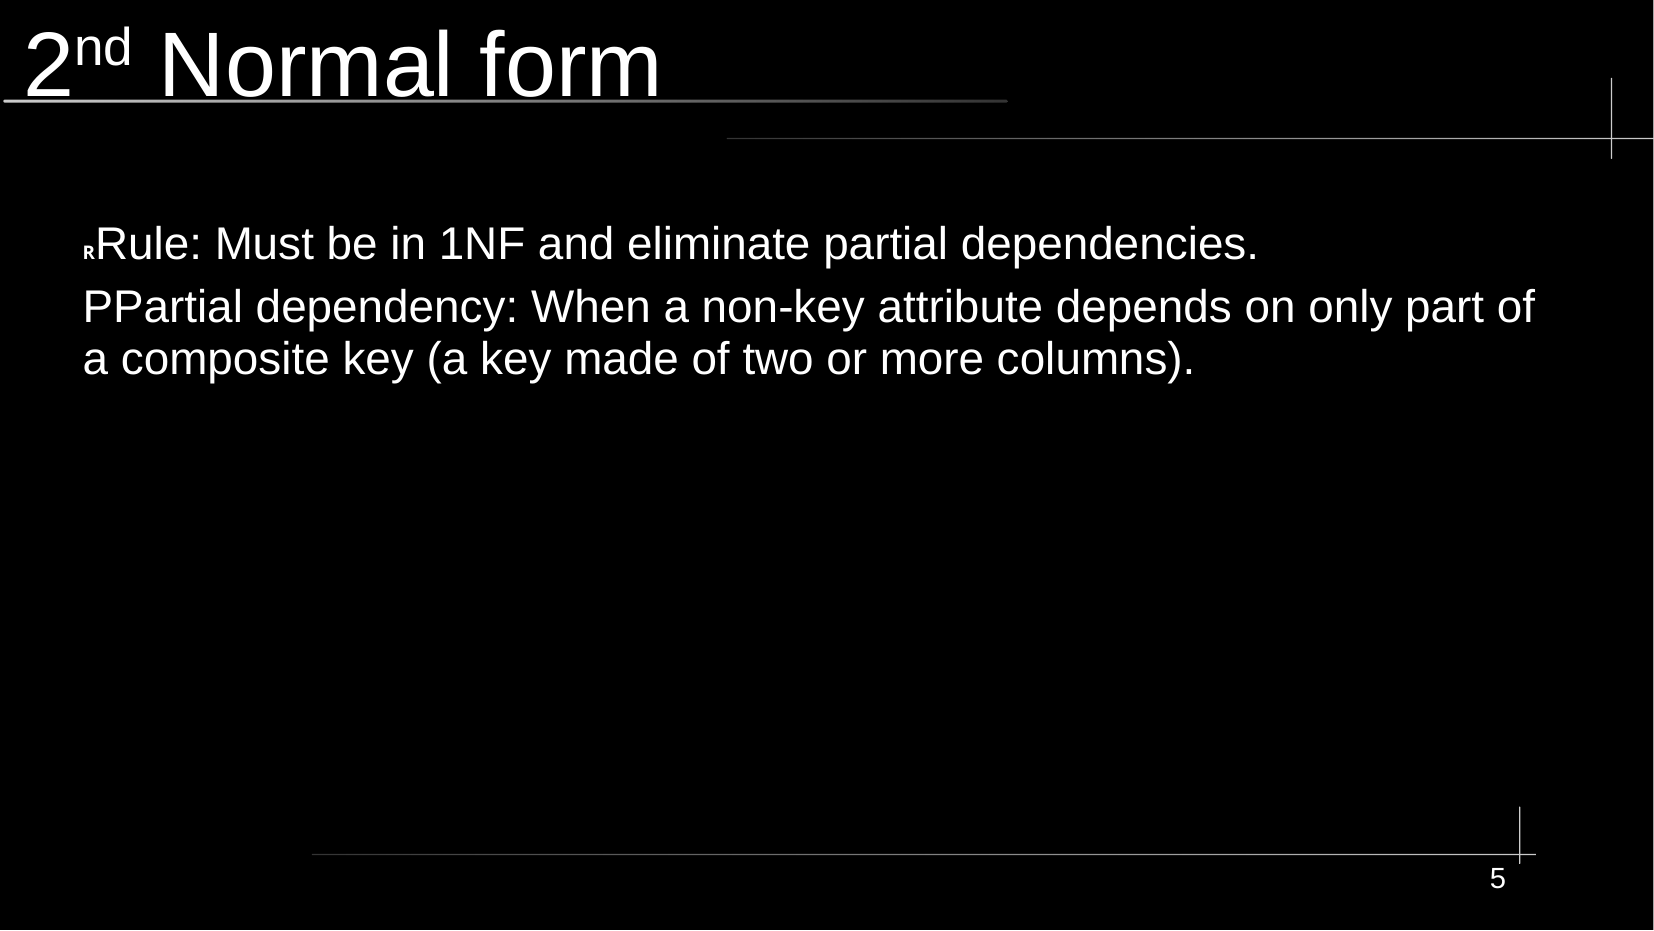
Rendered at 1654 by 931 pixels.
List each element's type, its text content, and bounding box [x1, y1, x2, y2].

title 2nd Normal form [23, 11, 1589, 119]
list RRule: Must be in 1NF and eliminate partial dependencies. PPartial dependency: When a non-key attribute depends on only part of a composite key (a key made of two or more columns). [82, 217, 1571, 758]
